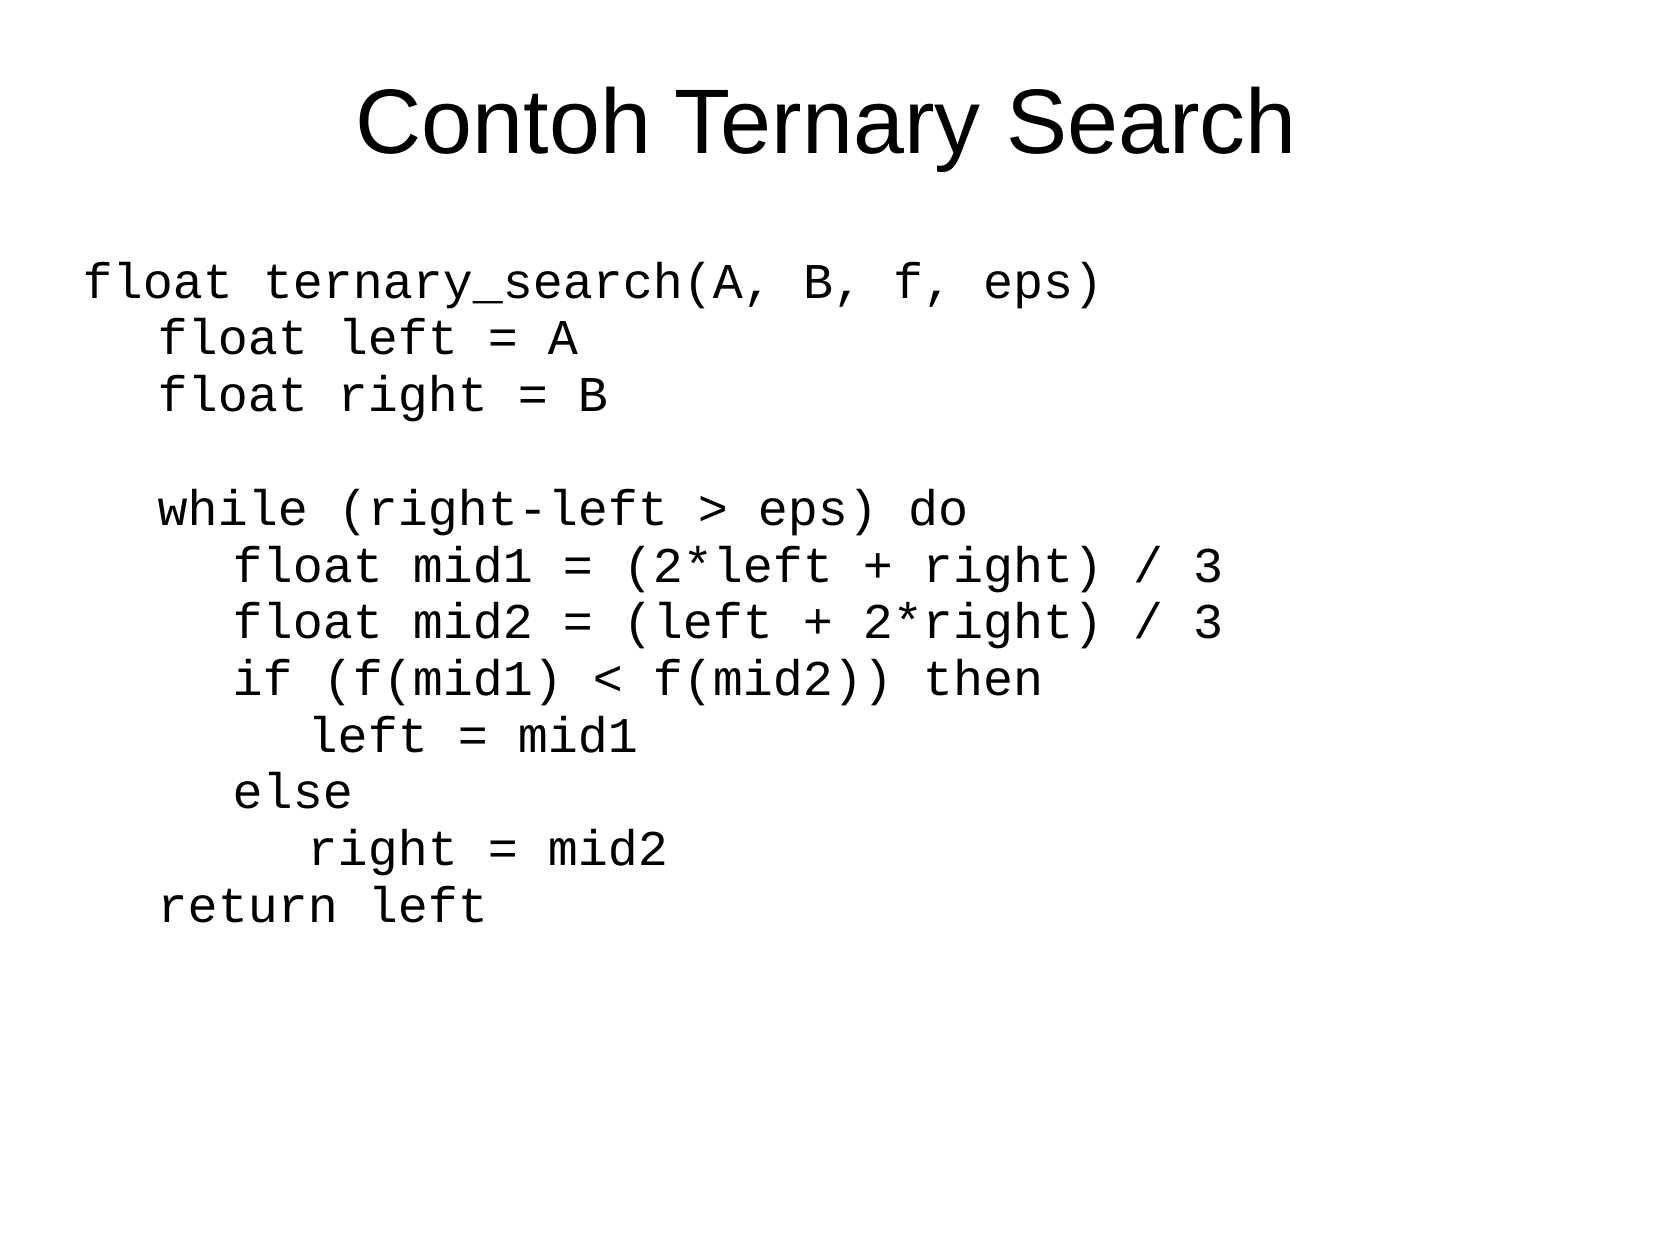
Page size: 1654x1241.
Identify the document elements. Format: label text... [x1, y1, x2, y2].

subtitle float ternary_search(A, B, f, eps) float left = A float right = B while (right-left > eps) do float mid1 = (2*left + right) / 3 float mid2 = (left + 2*right) / 3 if (f(mid1) < f(mid2)) then left = mid1 else right = mid2 return left [82, 256, 1571, 1171]
title Contoh Ternary Search [82, 17, 1571, 226]
